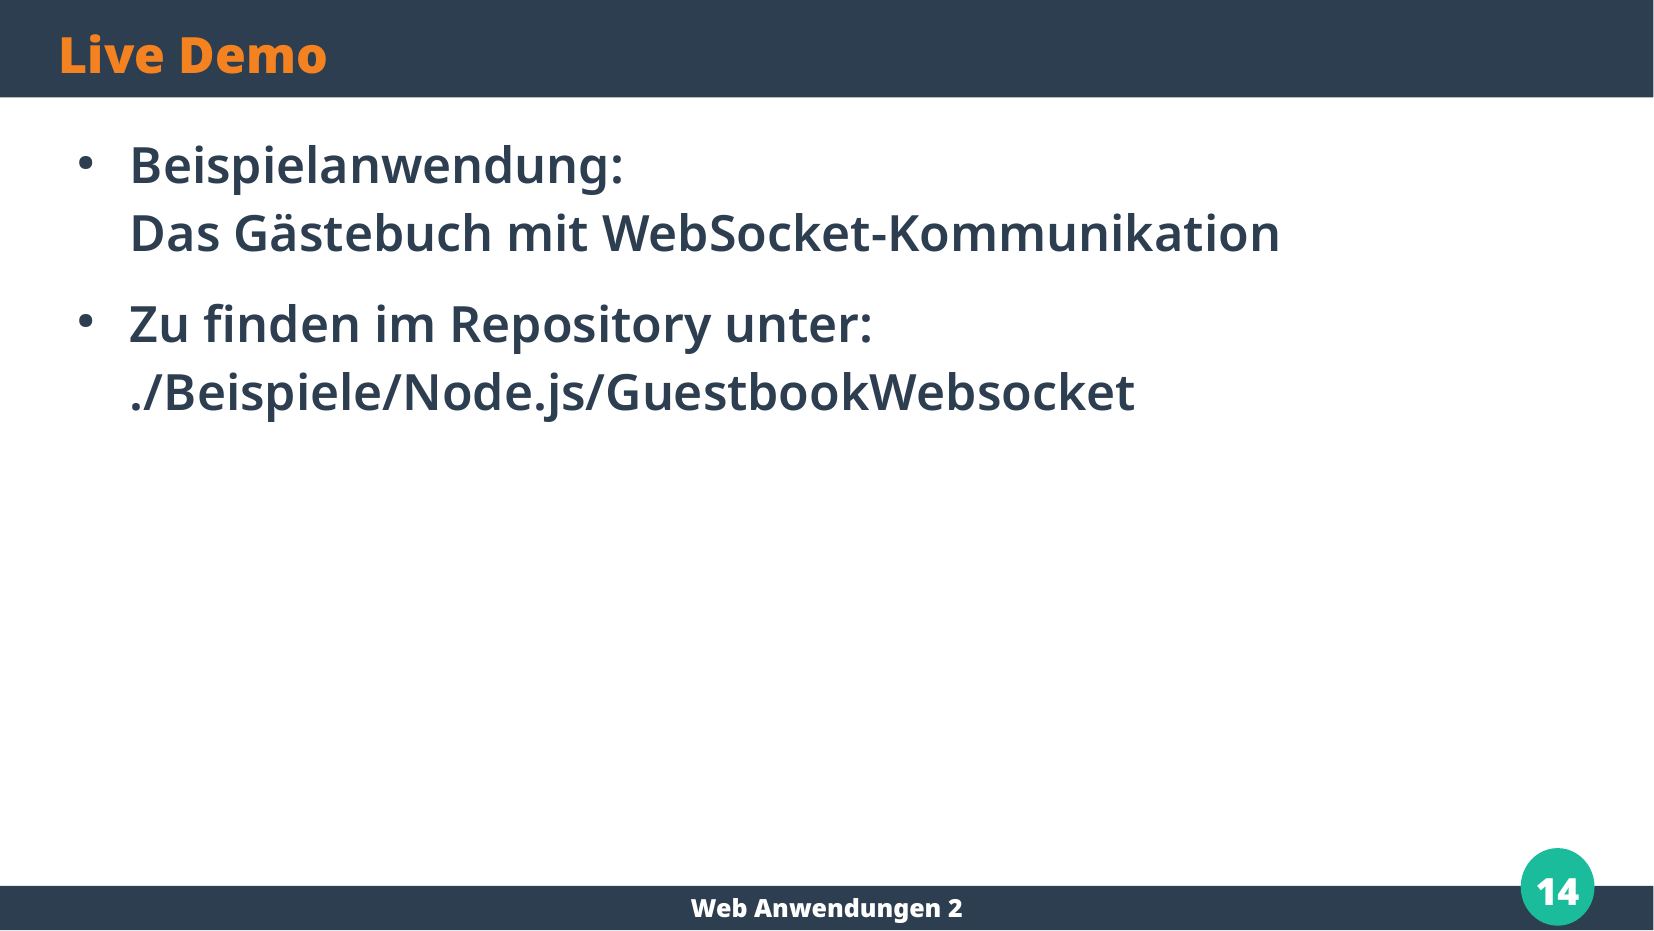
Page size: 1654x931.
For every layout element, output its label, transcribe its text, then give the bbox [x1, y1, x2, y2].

title Live Demo [59, 8, 1595, 89]
list Beispielanwendung: Das Gästebuch mit WebSocket-Kommunikation Zu finden im Repository unter: ./Beispiele/Node.js/GuestbookWebsocket [59, 129, 1595, 864]
